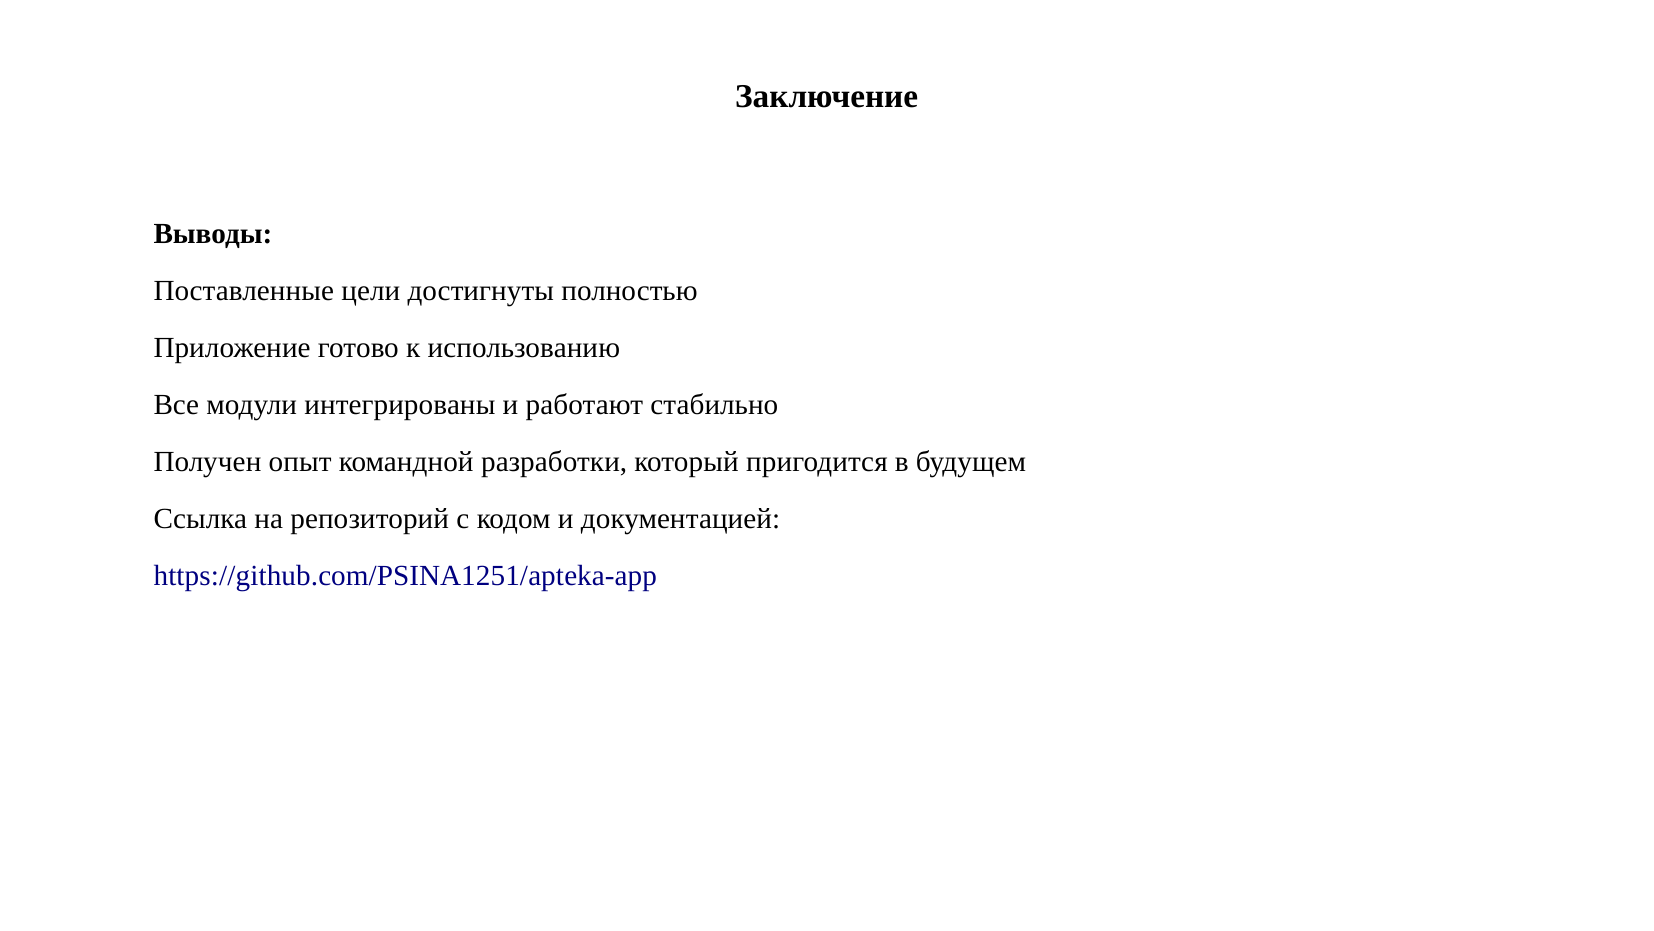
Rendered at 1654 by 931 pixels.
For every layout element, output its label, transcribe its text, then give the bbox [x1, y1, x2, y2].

title Заключение [82, 37, 1571, 193]
list Выводы: Поставленные цели достигнуты полностью Приложение готово к использованию Все модули интегрированы и работают стабильно Получен опыт командной разработки, который пригодится в будущем Ссылка на репозиторий с кодом и документацией: https://github.com/PSINA1251/apteka-app [82, 217, 1571, 758]
